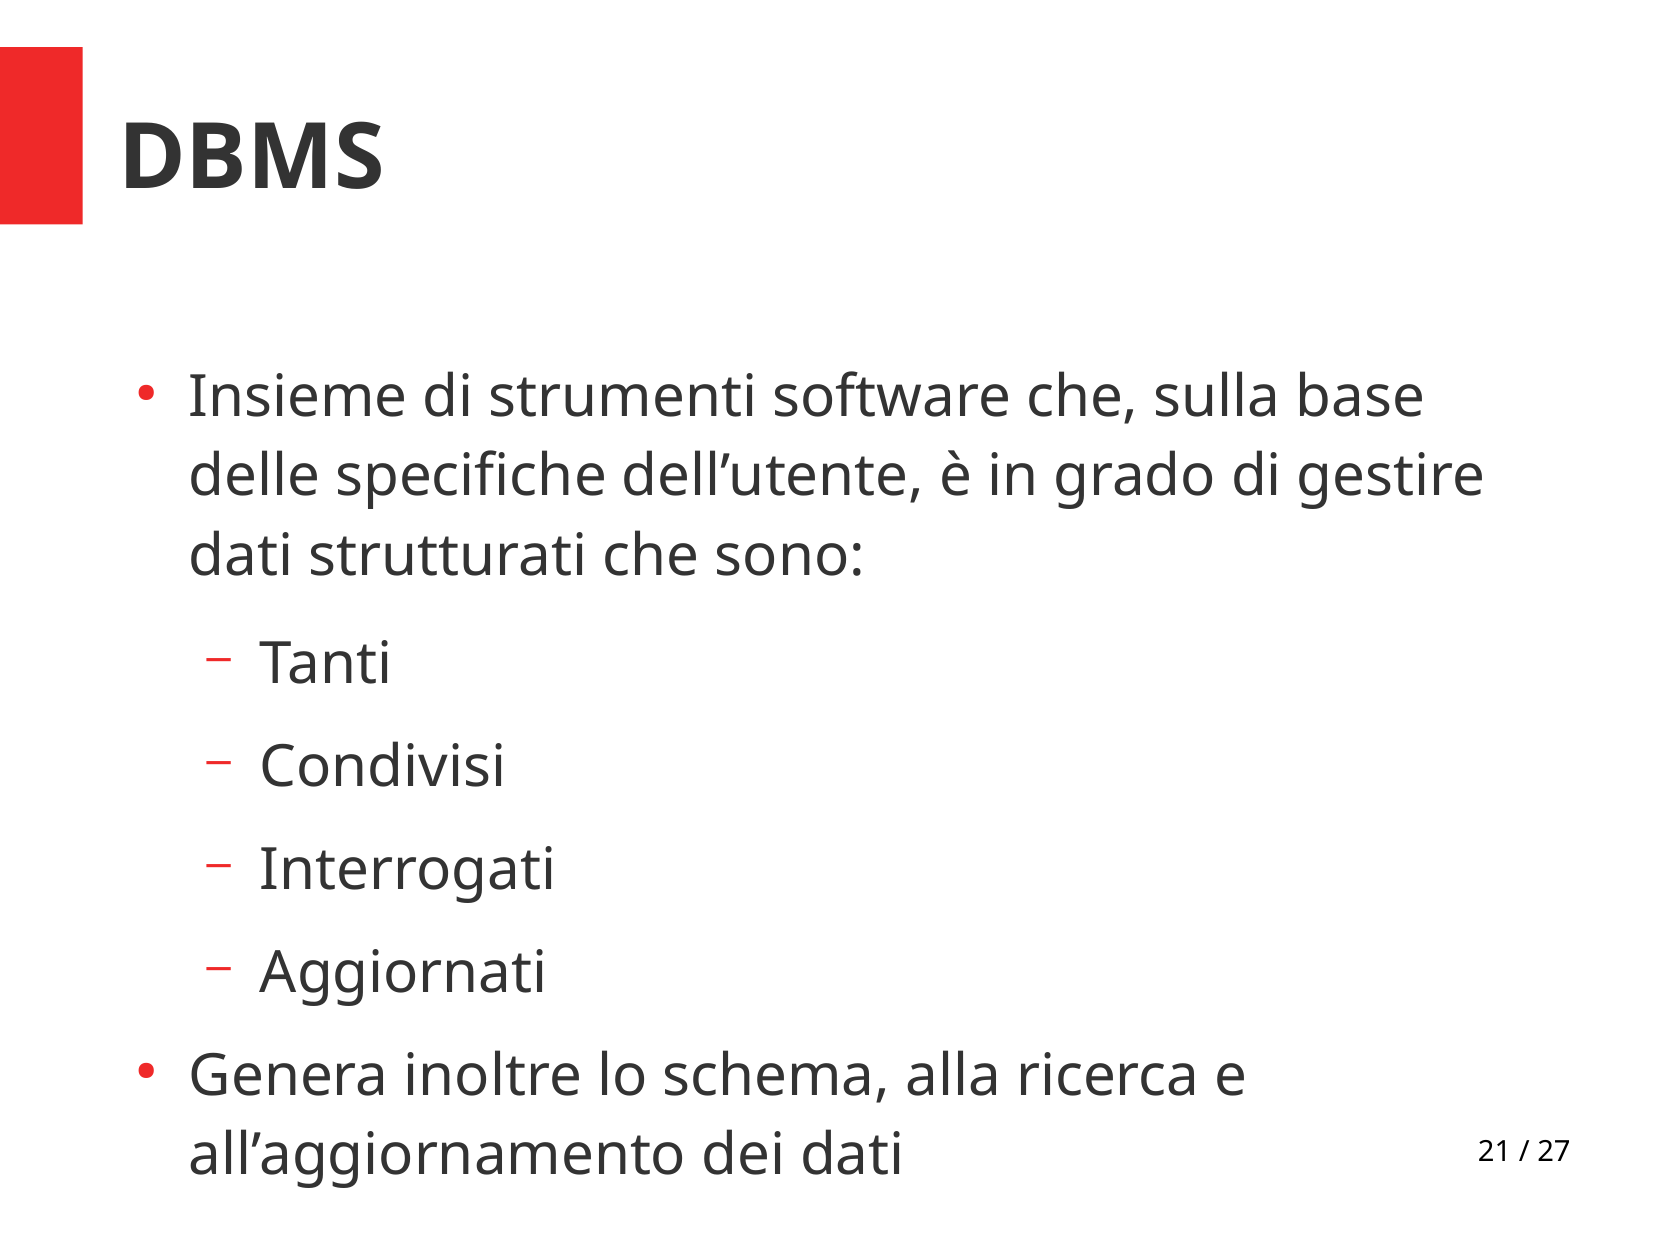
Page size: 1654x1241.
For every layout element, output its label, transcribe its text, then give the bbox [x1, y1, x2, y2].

list Insieme di strumenti software che, sulla base delle specifiche dell’utente, è in grado di gestire dati strutturati che sono: Tanti Condivisi Interrogati Aggiornati Genera inoltre lo schema, alla ricerca e all’aggiornamento dei dati [118, 354, 1536, 1074]
title DBMS [118, 49, 1571, 257]
